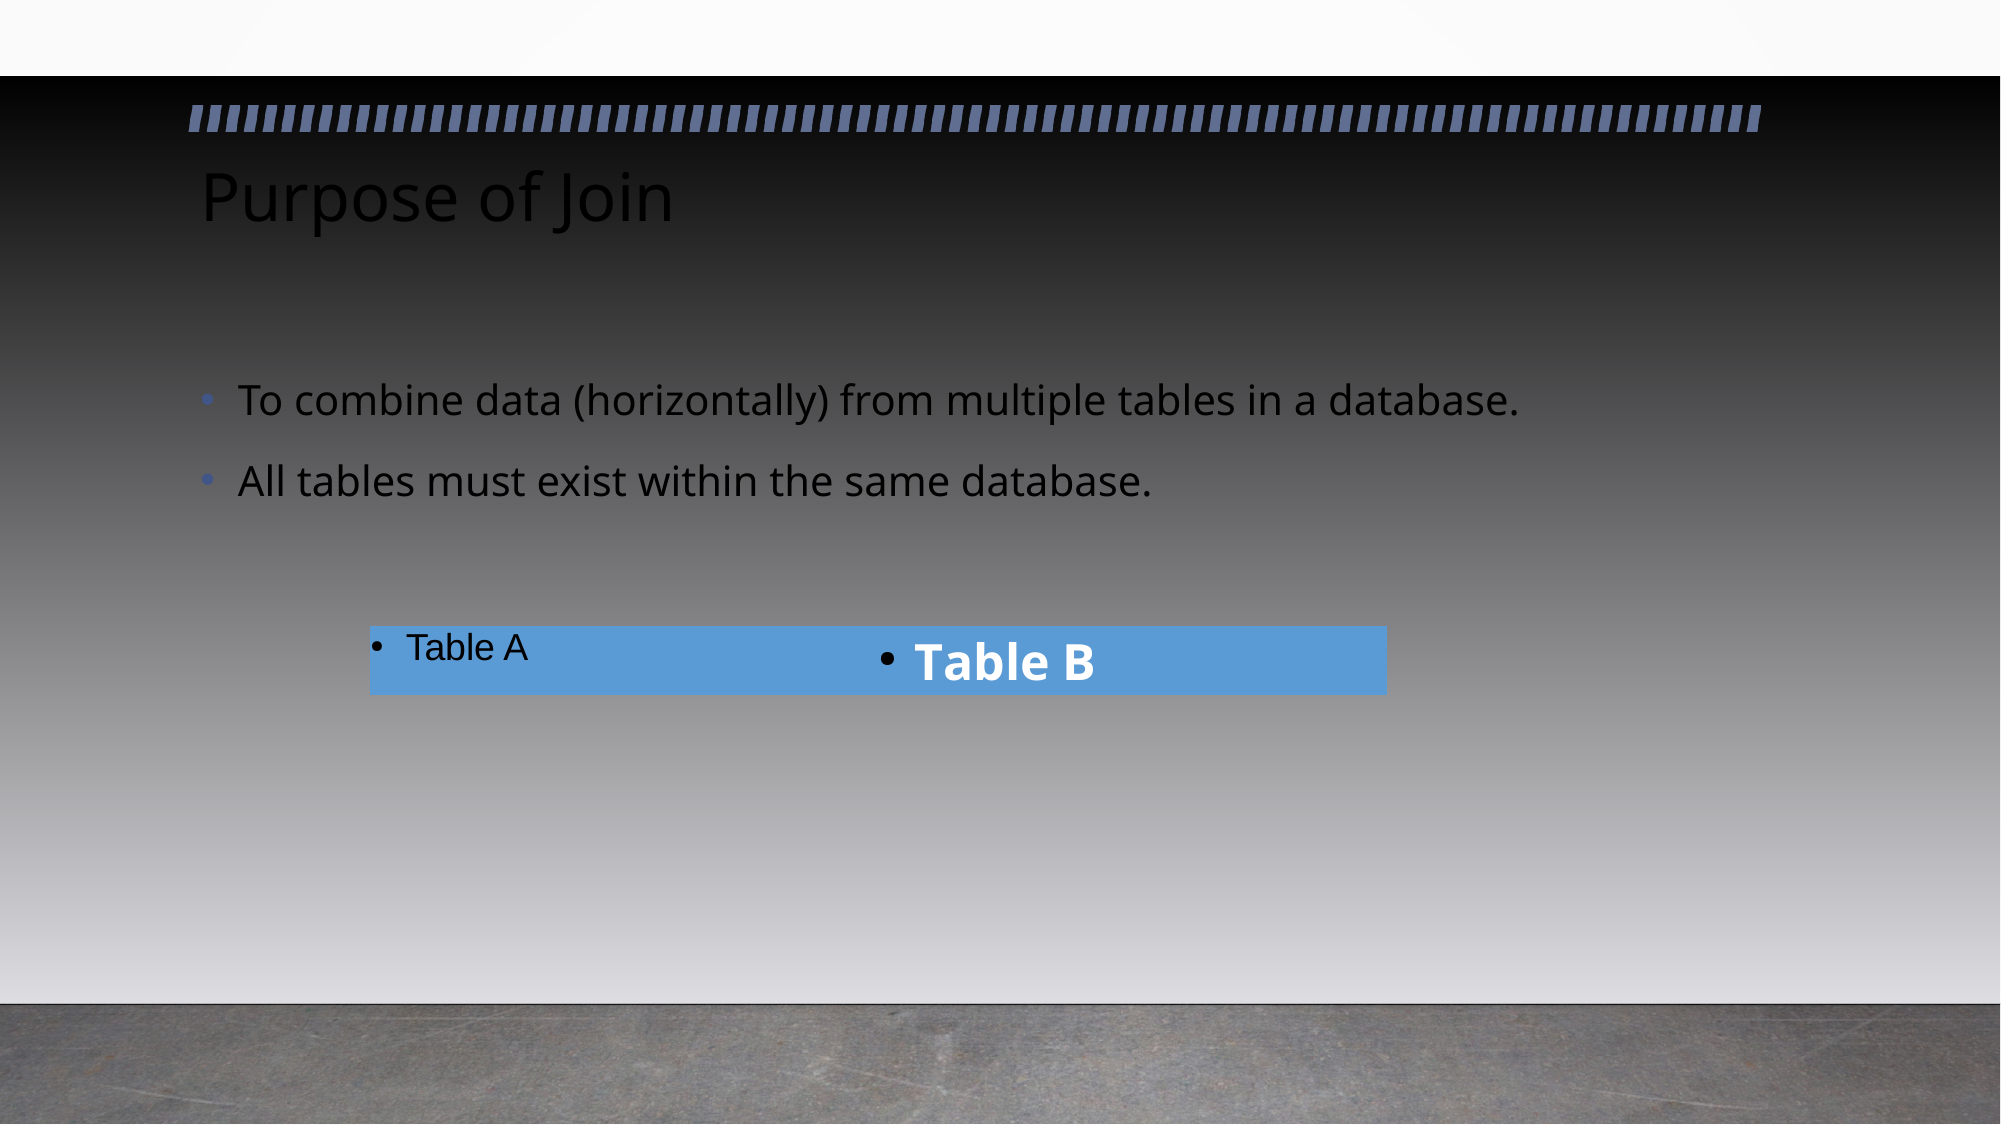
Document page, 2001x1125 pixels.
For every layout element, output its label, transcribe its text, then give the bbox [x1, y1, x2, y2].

table_header Table B [879, 626, 1387, 695]
title Purpose of Join [185, 156, 1761, 329]
table_header Table A [370, 626, 879, 695]
list To combine data (horizontally) from multiple tables in a database. All tables must exist within the same database. [185, 356, 1761, 897]
